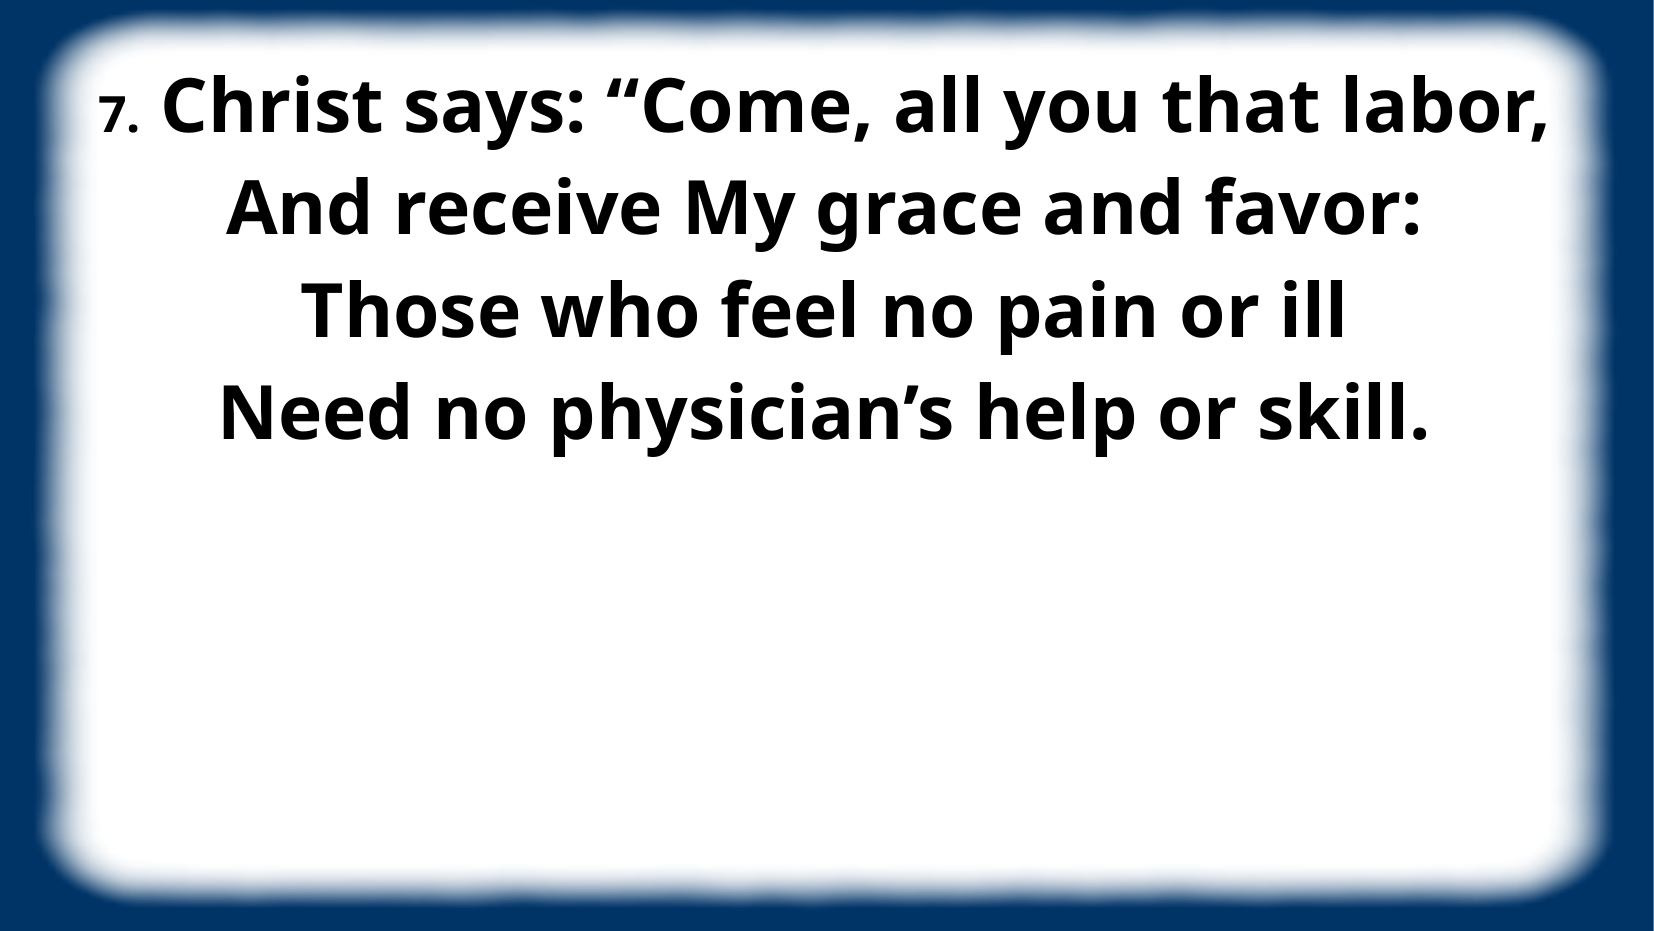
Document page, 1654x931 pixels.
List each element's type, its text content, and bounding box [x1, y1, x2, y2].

text_box 7. Christ says: “Come, all you that labor, And receive My grace and favor: Those who feel no pain or ill Need no physician’s help or skill. [60, 45, 1591, 460]
picture [0, 0, 1654, 931]
